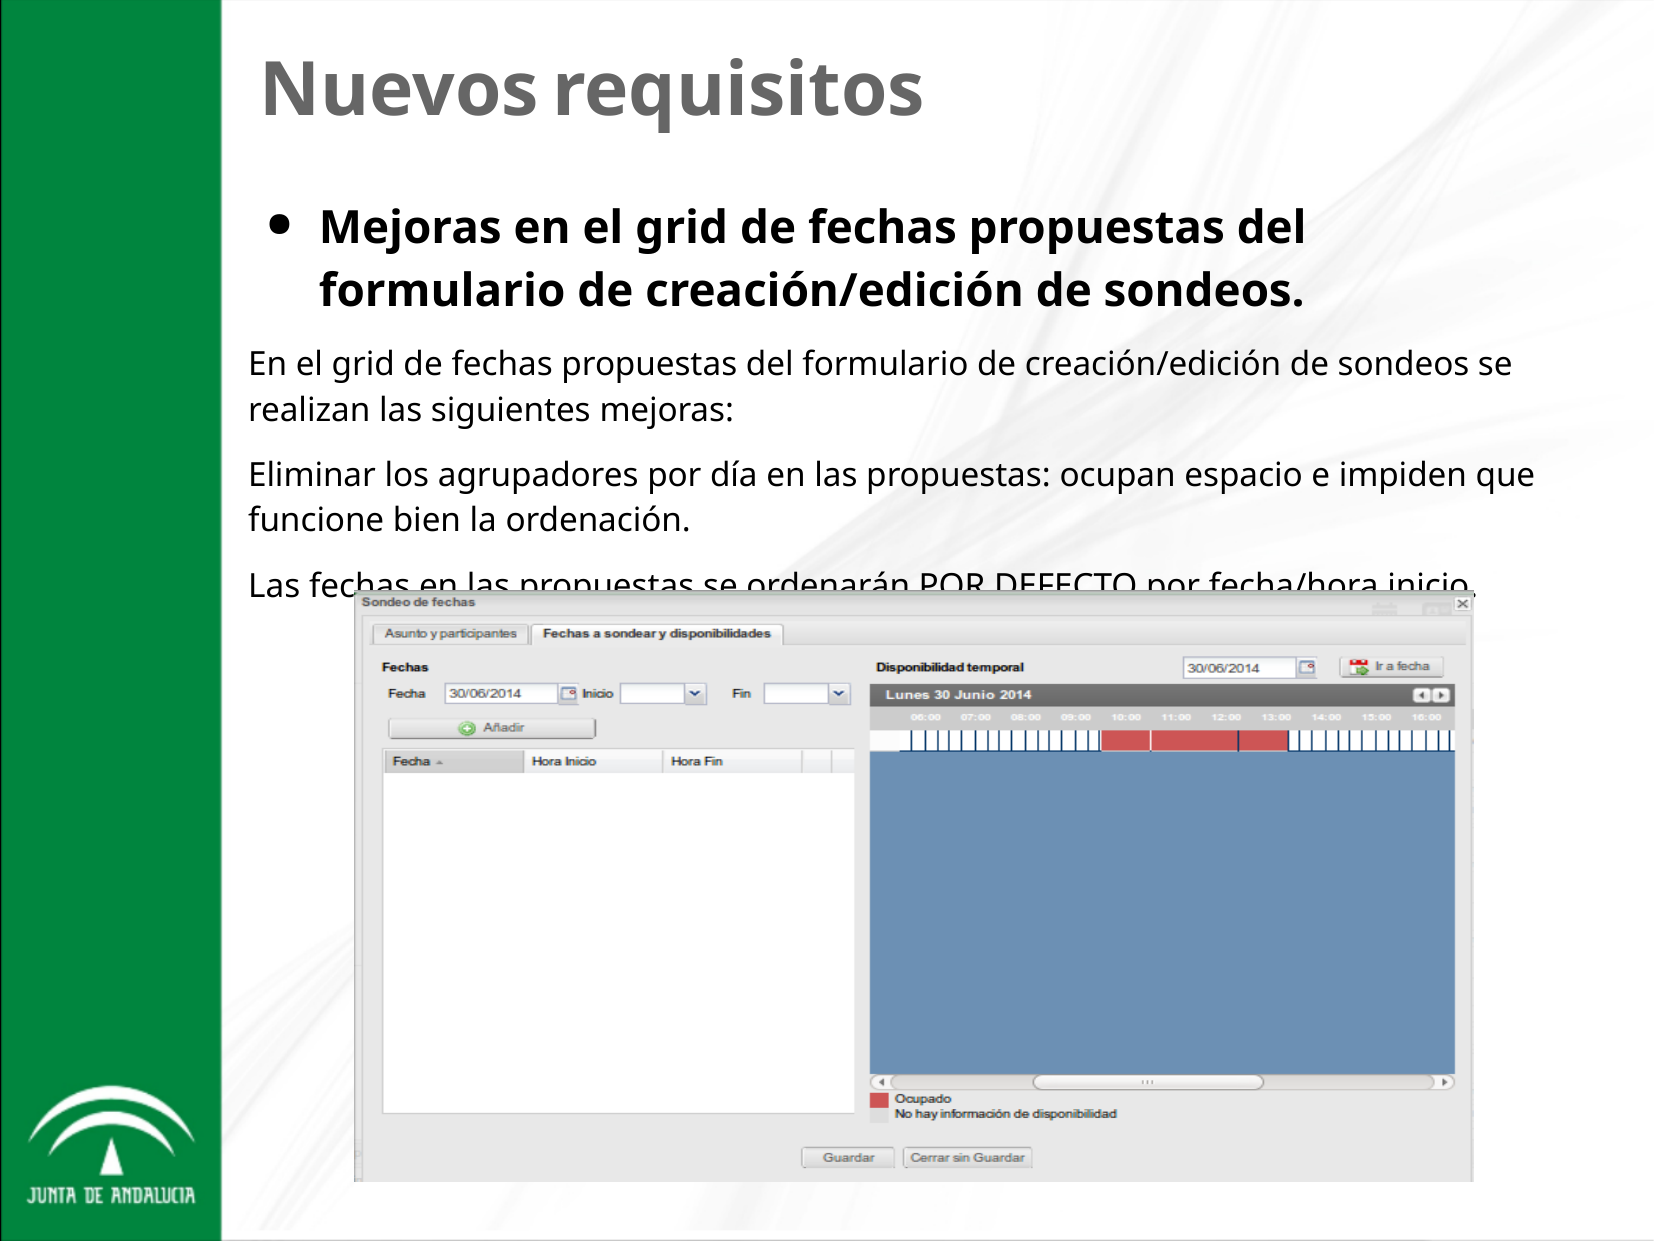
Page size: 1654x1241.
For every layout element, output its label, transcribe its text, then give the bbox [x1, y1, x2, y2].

title Nuevos requisitos [259, 37, 1577, 136]
list Mejoras en el grid de fechas propuestas del formulario de creación/edición de sondeos. En el grid de fechas propuestas del formulario de creación/edición de sondeos se realizan las siguientes mejoras: Eliminar los agrupadores por día en las propuestas: ocupan espacio e impiden que funcione bien la ordenación. Las fechas en las propuestas se ordenarán POR DEFECTO por fecha/hora inicio. [248, 194, 1565, 1014]
picture [0, 0, 1654, 1241]
